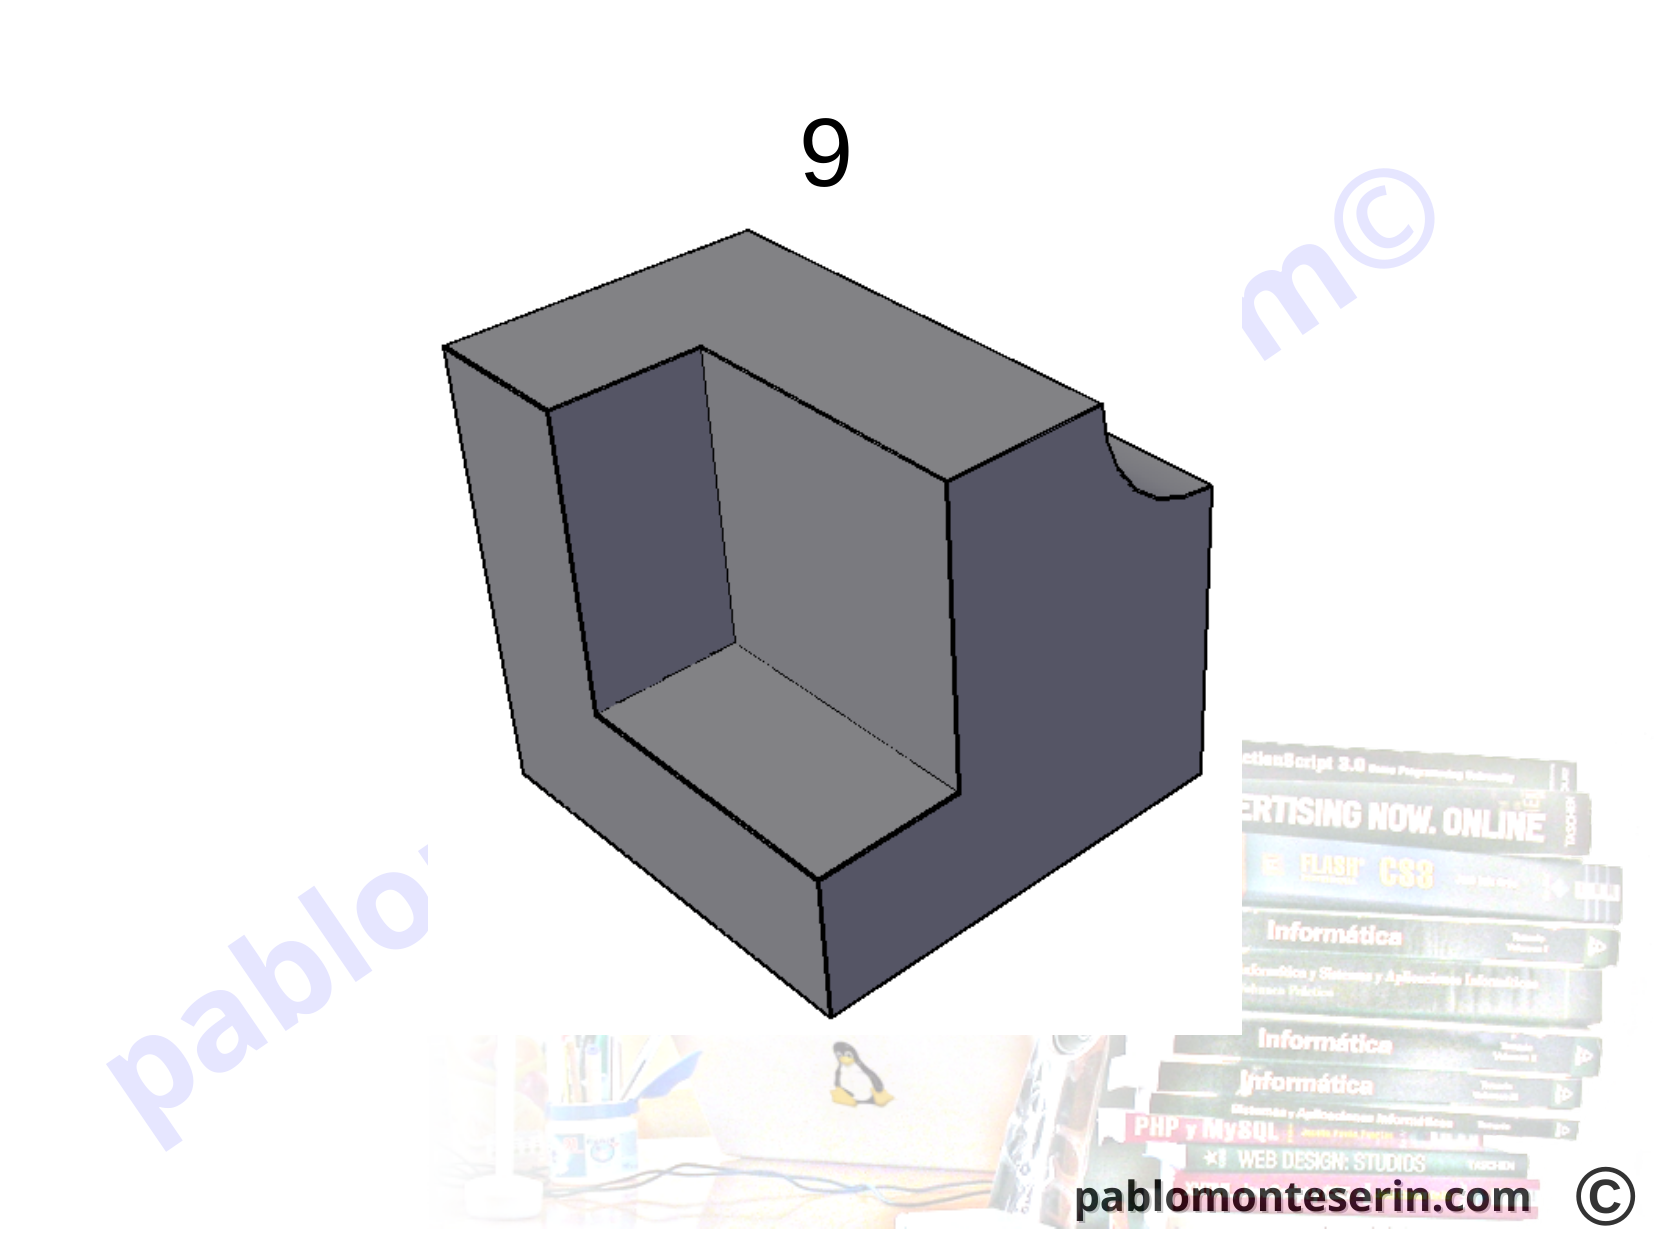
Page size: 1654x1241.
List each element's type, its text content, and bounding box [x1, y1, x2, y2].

title 9 [82, 49, 1571, 257]
picture [412, 215, 1654, 1229]
